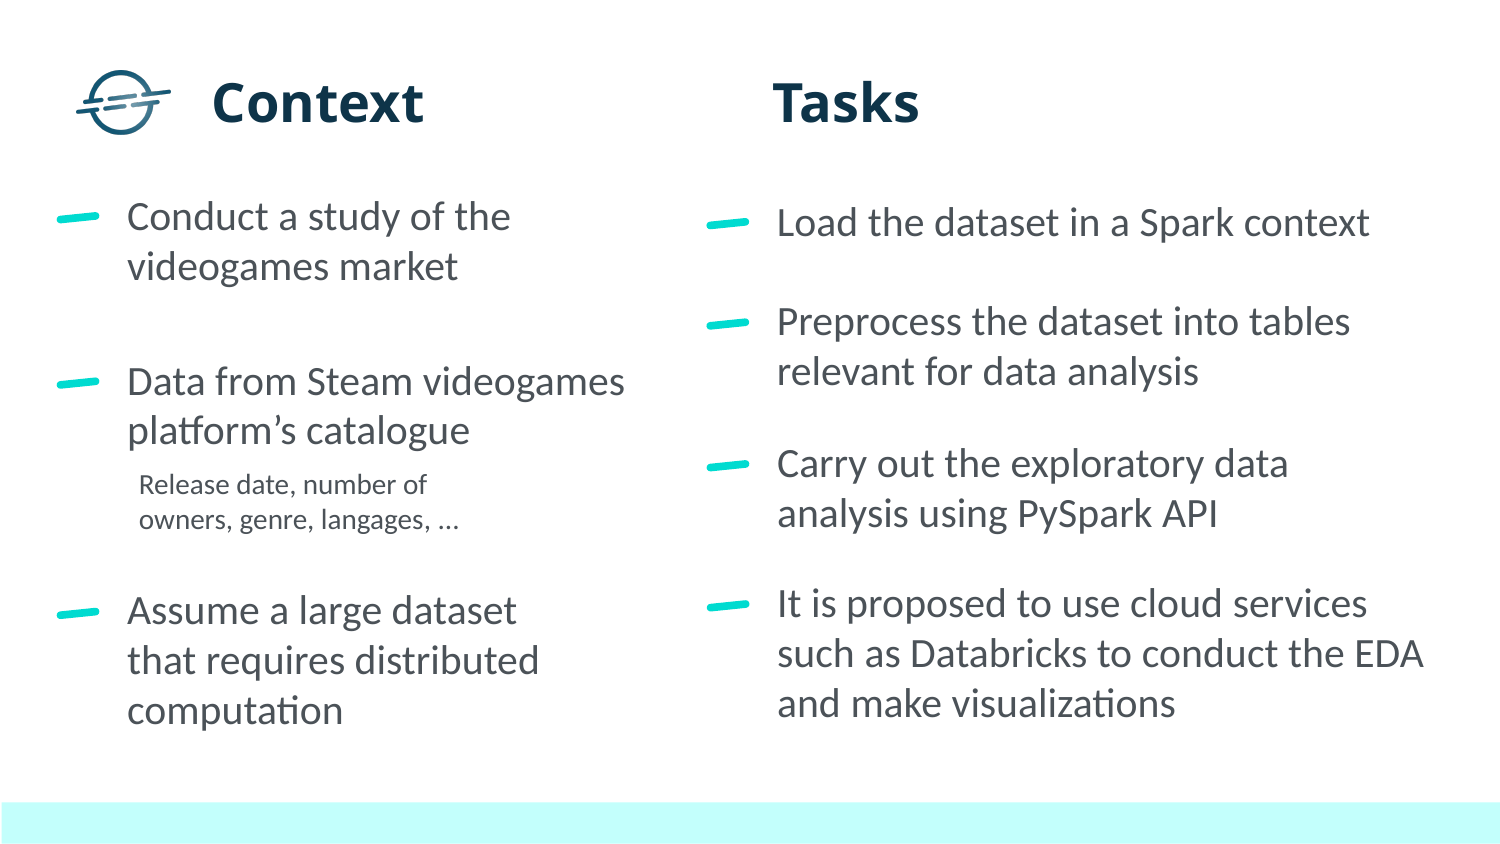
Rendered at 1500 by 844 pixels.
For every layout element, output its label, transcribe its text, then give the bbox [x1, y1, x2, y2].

title Preprocess the dataset into tables relevant for data analysis [761, 279, 1390, 407]
title Assume a large dataset that requires distributed computation [112, 567, 584, 757]
title Conduct a study of the videogames market [112, 174, 565, 299]
text_box [706, 218, 750, 230]
text_box [706, 318, 750, 330]
text_box [56, 377, 100, 389]
text_box [706, 460, 750, 472]
text_box [56, 607, 100, 620]
title It is proposed to use cloud services such as Databricks to conduct the EDA and make visualizations [762, 561, 1462, 749]
text_box [1, 802, 1500, 844]
picture [76, 70, 171, 135]
title Carry out the exploratory data analysis using PySpark API [761, 420, 1359, 556]
text_box [56, 212, 100, 224]
title Tasks [757, 53, 1059, 155]
title Data from Steam videogames platform’s catalogue [112, 338, 646, 469]
title Load the dataset in a Spark context [761, 180, 1483, 261]
title Release date, number of owners, genre, langages, ... [124, 450, 515, 554]
title Context [196, 53, 498, 155]
text_box [706, 600, 750, 612]
